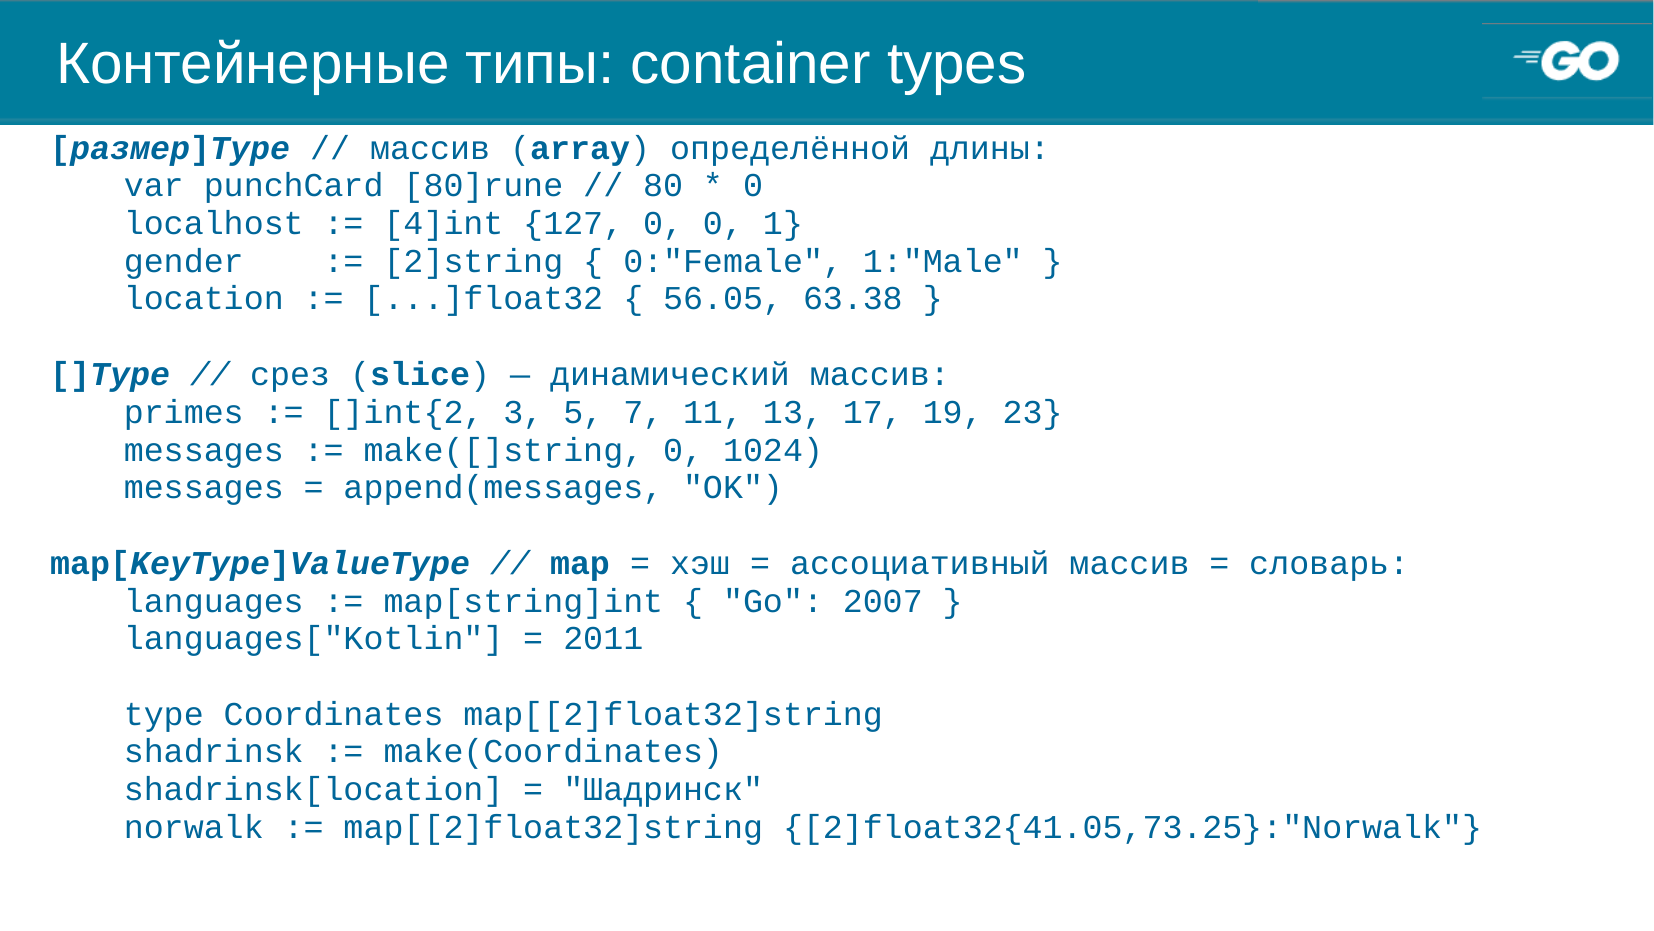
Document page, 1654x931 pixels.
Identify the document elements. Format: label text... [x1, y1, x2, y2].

picture [1542, 41, 1619, 81]
text_box Контейнерные типы: container types [41, 23, 1495, 104]
text_box [размер]Type // массив (array) определённой длины: var punchCard [80]rune // 80 * 0 localhost := [4]int {127, 0, 0, 1} gender := [2]string { 0:"Female", 1:"Male" } location := [...]float32 { 56.05, 63.38 } []Type // срез (slice) — динамический массив: primes := []int{2, 3, 5, 7, 11, 13, 17, 19, 23} messages := make([]string, 0, 1024) messages = append(messages, "OK") map[KeyType]ValueType // map = хэш = ассоциативный массив = словарь: languages := map[string]int { "Go": 2007 } languages["Kotlin"] = 2011 type Coordinates map[[2]float32]string shadrinsk := make(Coordinates) shadrinsk[location] = "Шадринск" norwalk := map[[2]float32]string {[2]float32{41.05,73.25}:"Norwalk"} [35, 124, 1619, 898]
